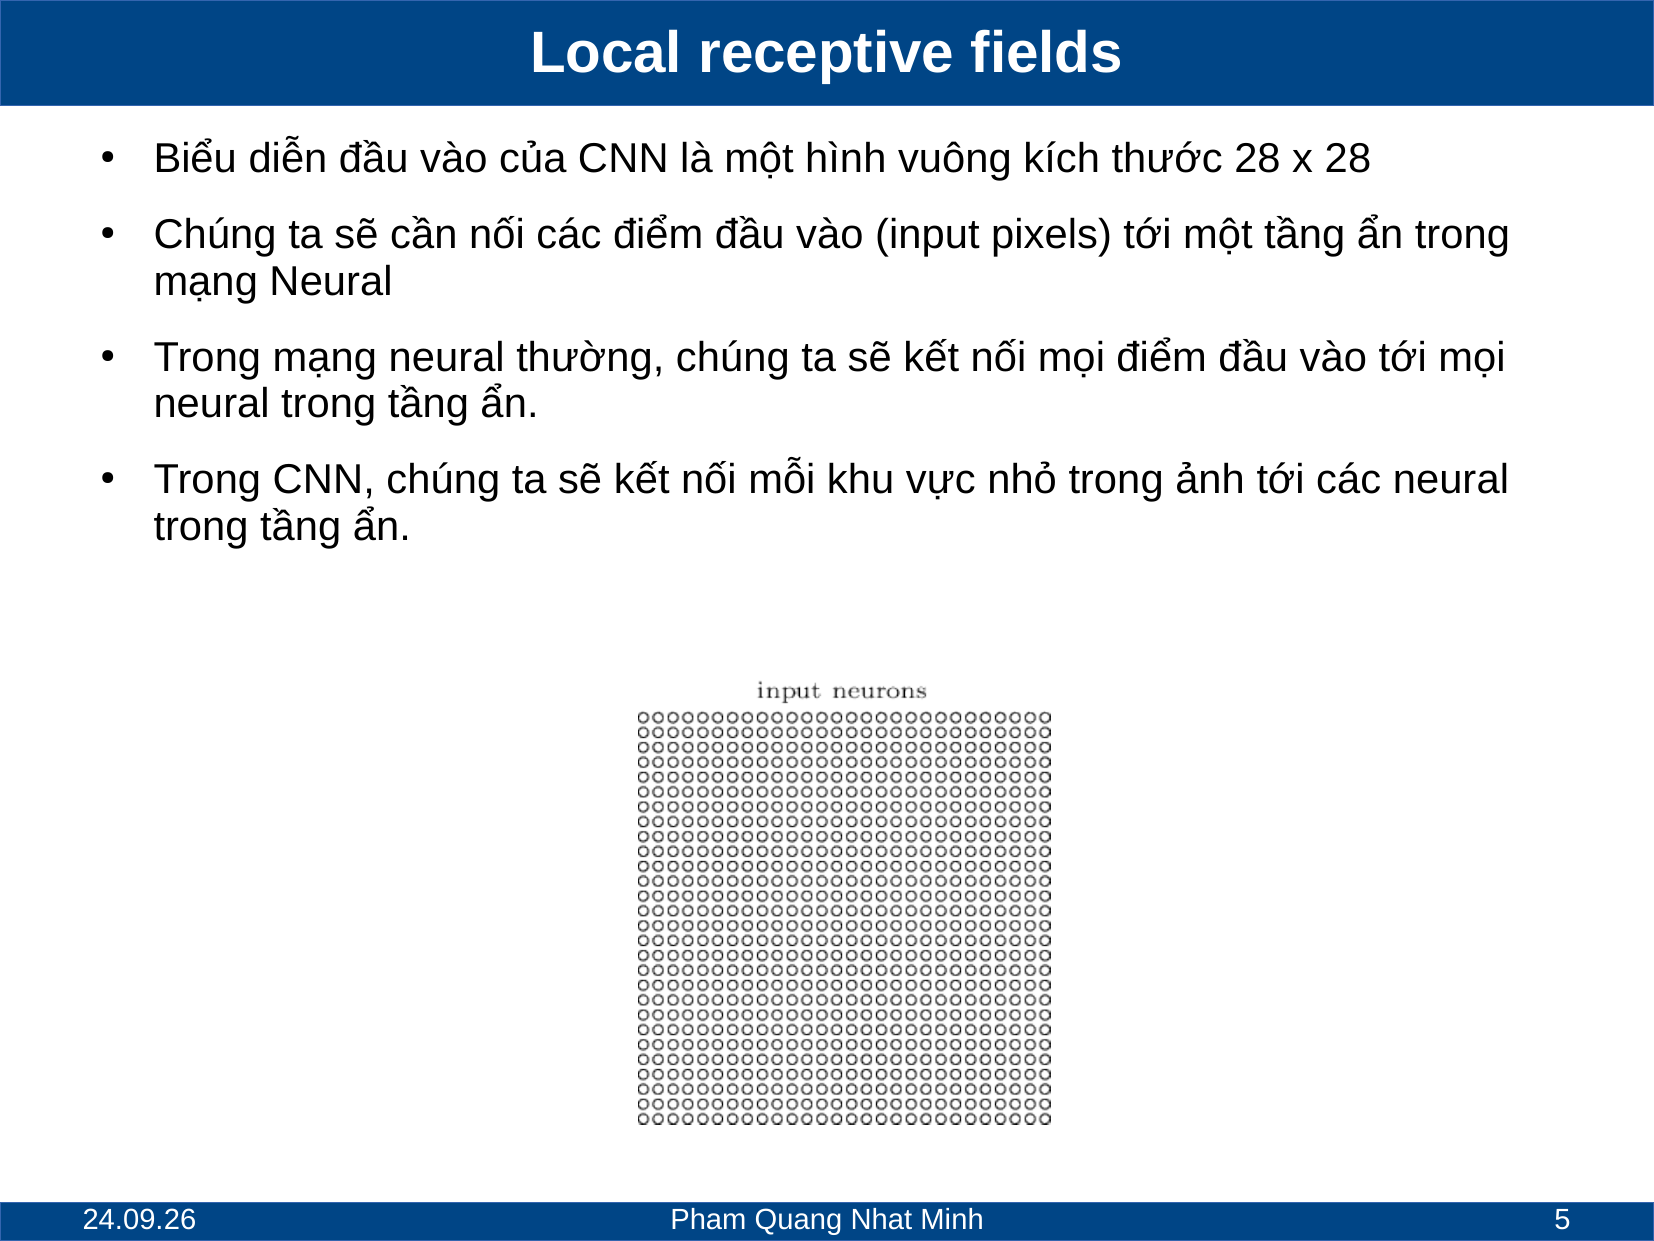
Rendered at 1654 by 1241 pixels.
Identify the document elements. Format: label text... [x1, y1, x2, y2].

picture [638, 674, 1051, 1126]
title Local receptive fields [0, 0, 1654, 106]
list Biểu diễn đầu vào của CNN là một hình vuông kích thước 28 x 28 Chúng ta sẽ cần nối các điểm đầu vào (input pixels) tới một tầng ẩn trong mạng Neural Trong mạng neural thường, chúng ta sẽ kết nối mọi điểm đầu vào tới mọi neural trong tầng ẩn. Trong CNN, chúng ta sẽ kết nối mỗi khu vực nhỏ trong ảnh tới các neural trong tầng ẩn. [82, 135, 1571, 736]
